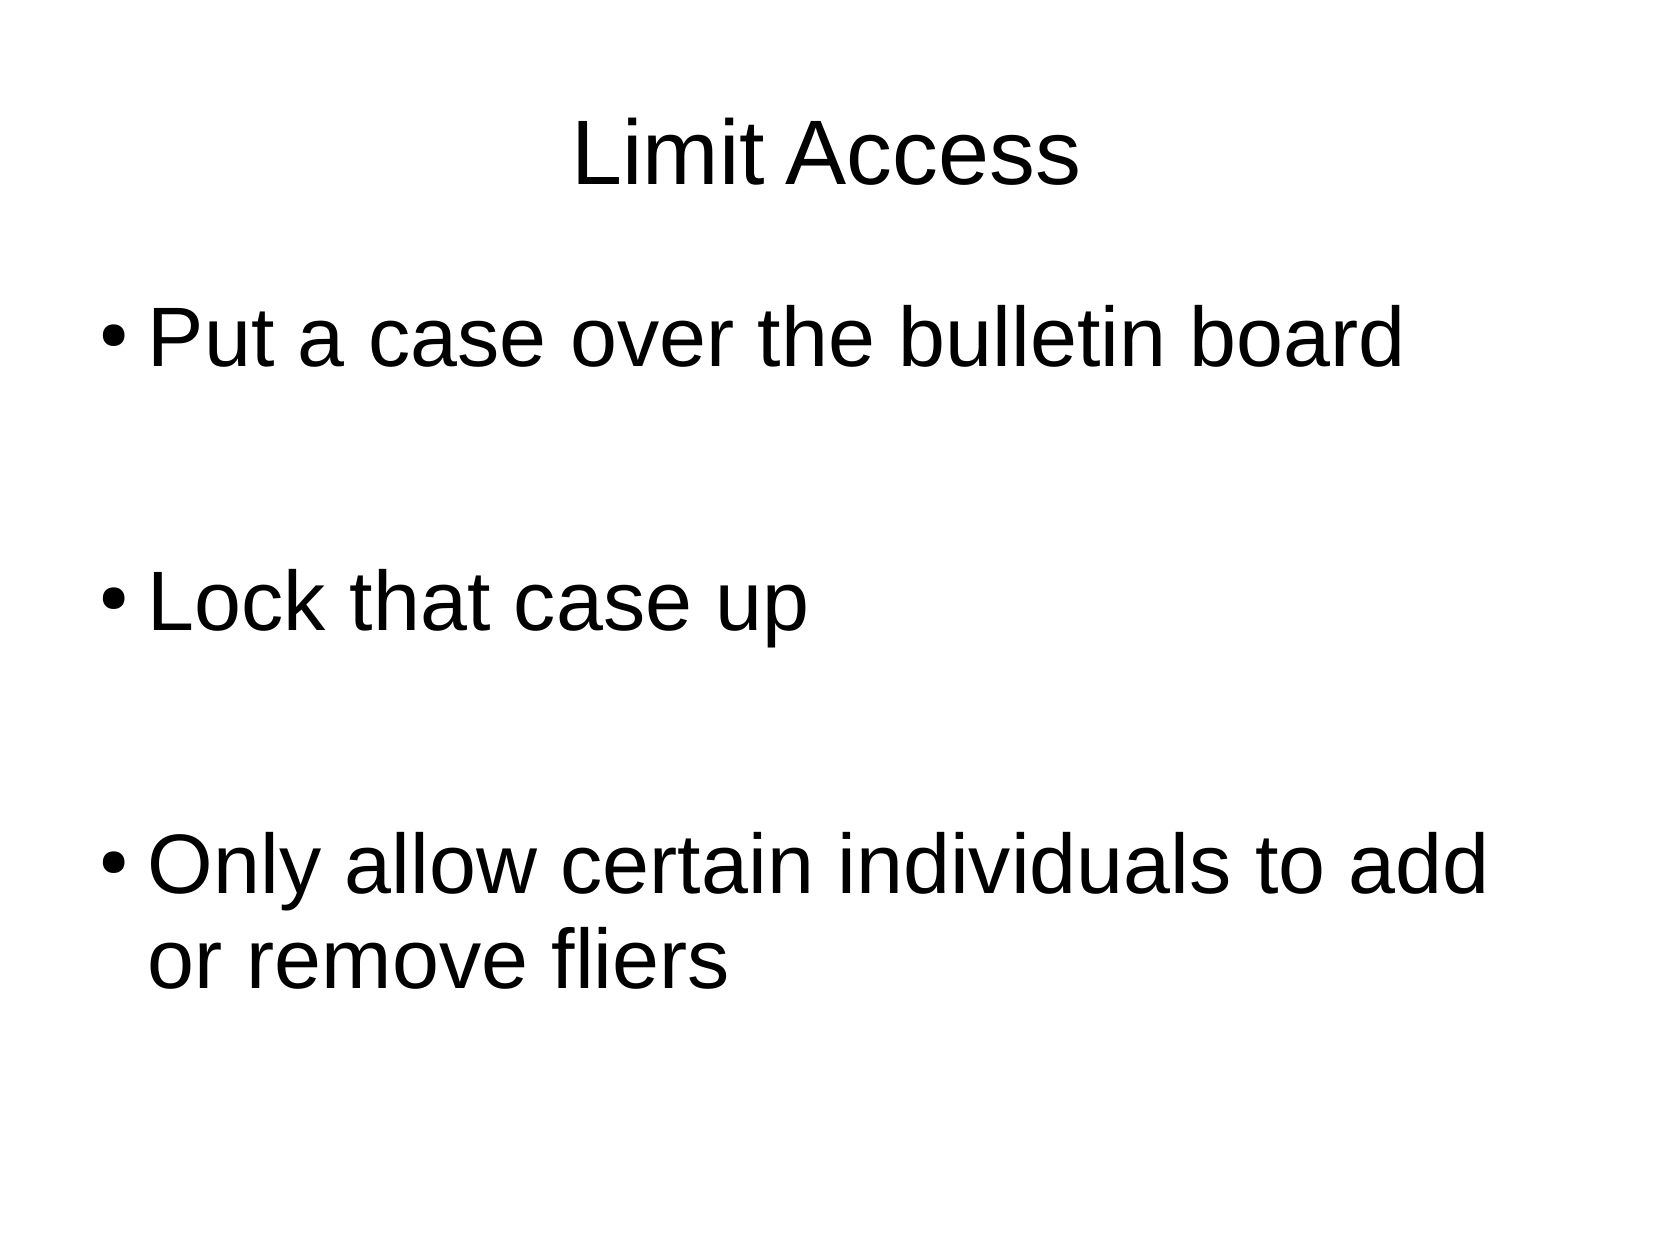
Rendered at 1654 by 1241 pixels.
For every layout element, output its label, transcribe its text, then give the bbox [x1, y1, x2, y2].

list Put a case over the bulletin board Lock that case up Only allow certain individuals to add or remove fliers [82, 290, 1571, 1010]
title Limit Access [82, 49, 1571, 257]
